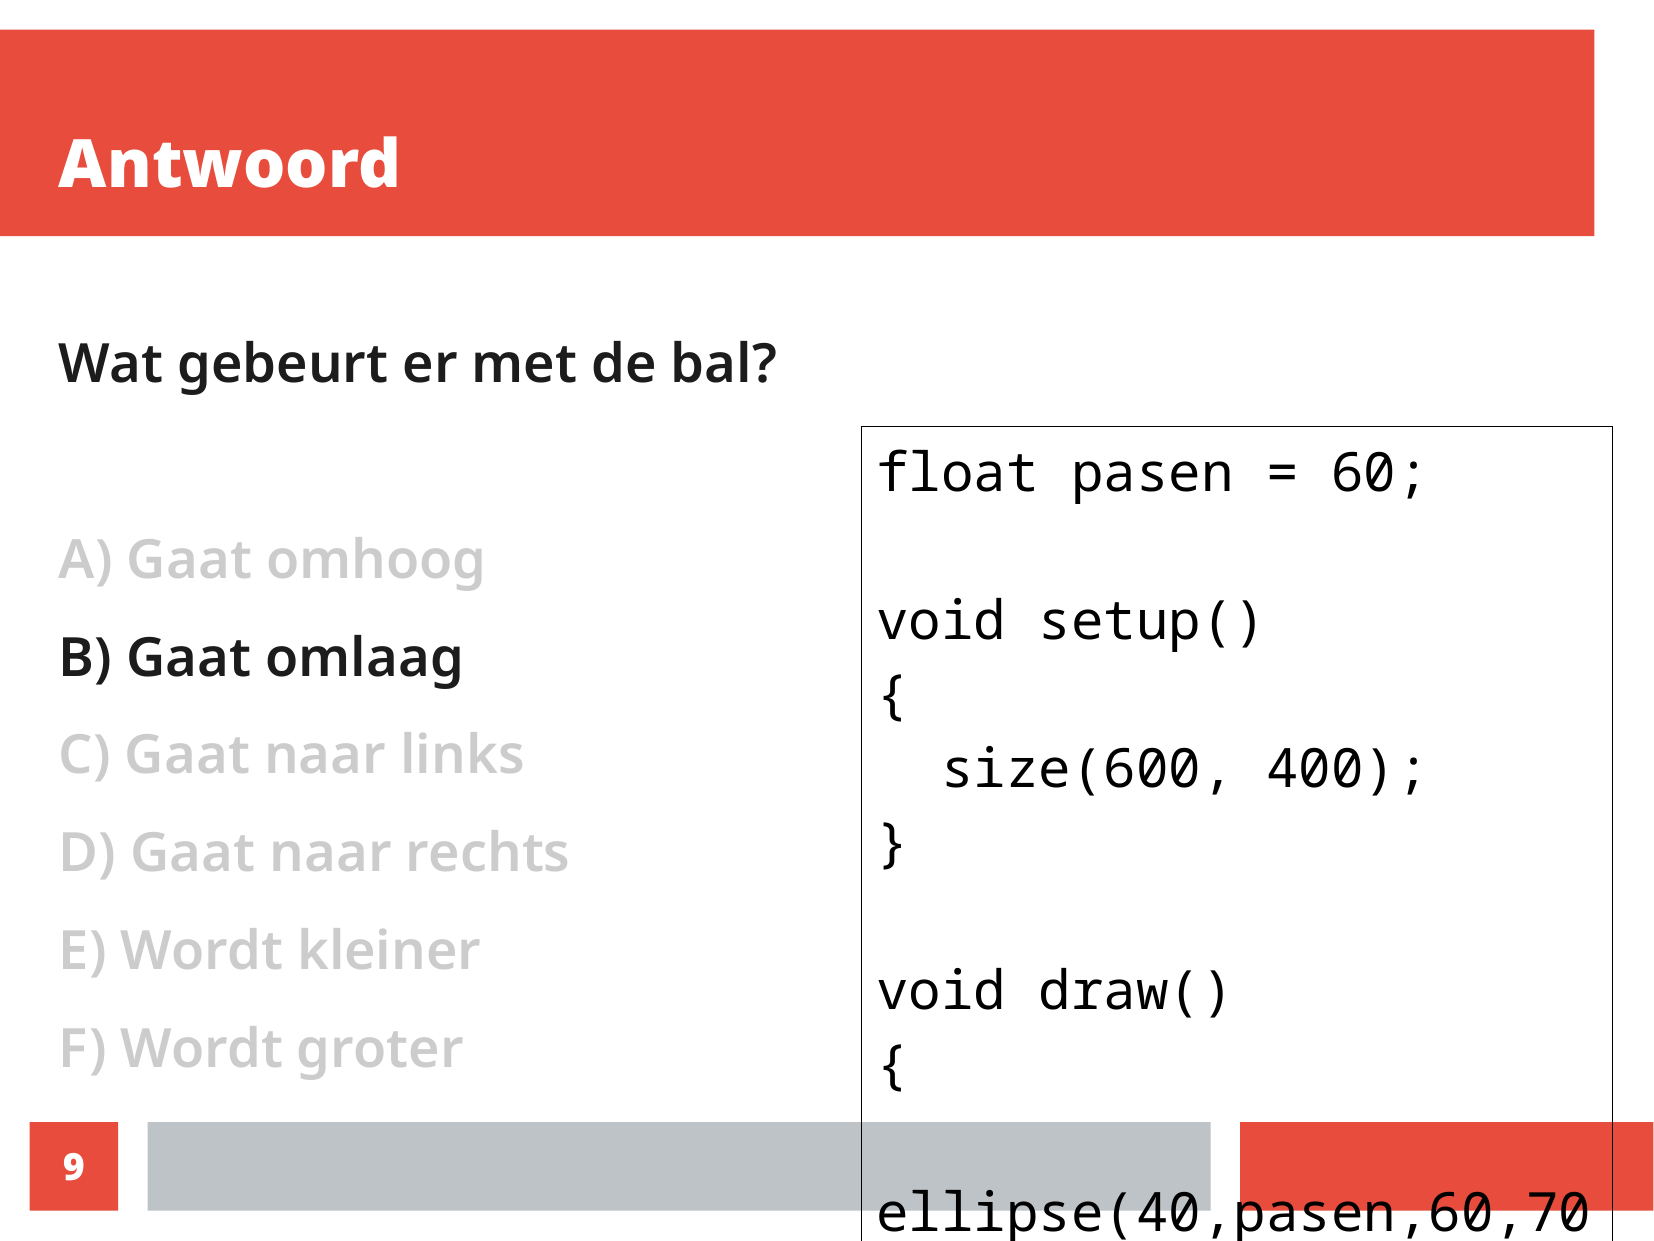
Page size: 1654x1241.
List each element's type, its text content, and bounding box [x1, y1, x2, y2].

list Wat gebeurt er met de bal? A) Gaat omhoog B) Gaat omlaag C) Gaat naar links D) Gaat naar rechts E) Wordt kleiner F) Wordt groter [59, 324, 965, 1093]
title Antwoord [59, 59, 1595, 207]
text_box float pasen = 60; void setup() { size(600, 400); } void draw() { ellipse(40,pasen,60,70); pasen = pasen + 1; } [861, 426, 1613, 1093]
